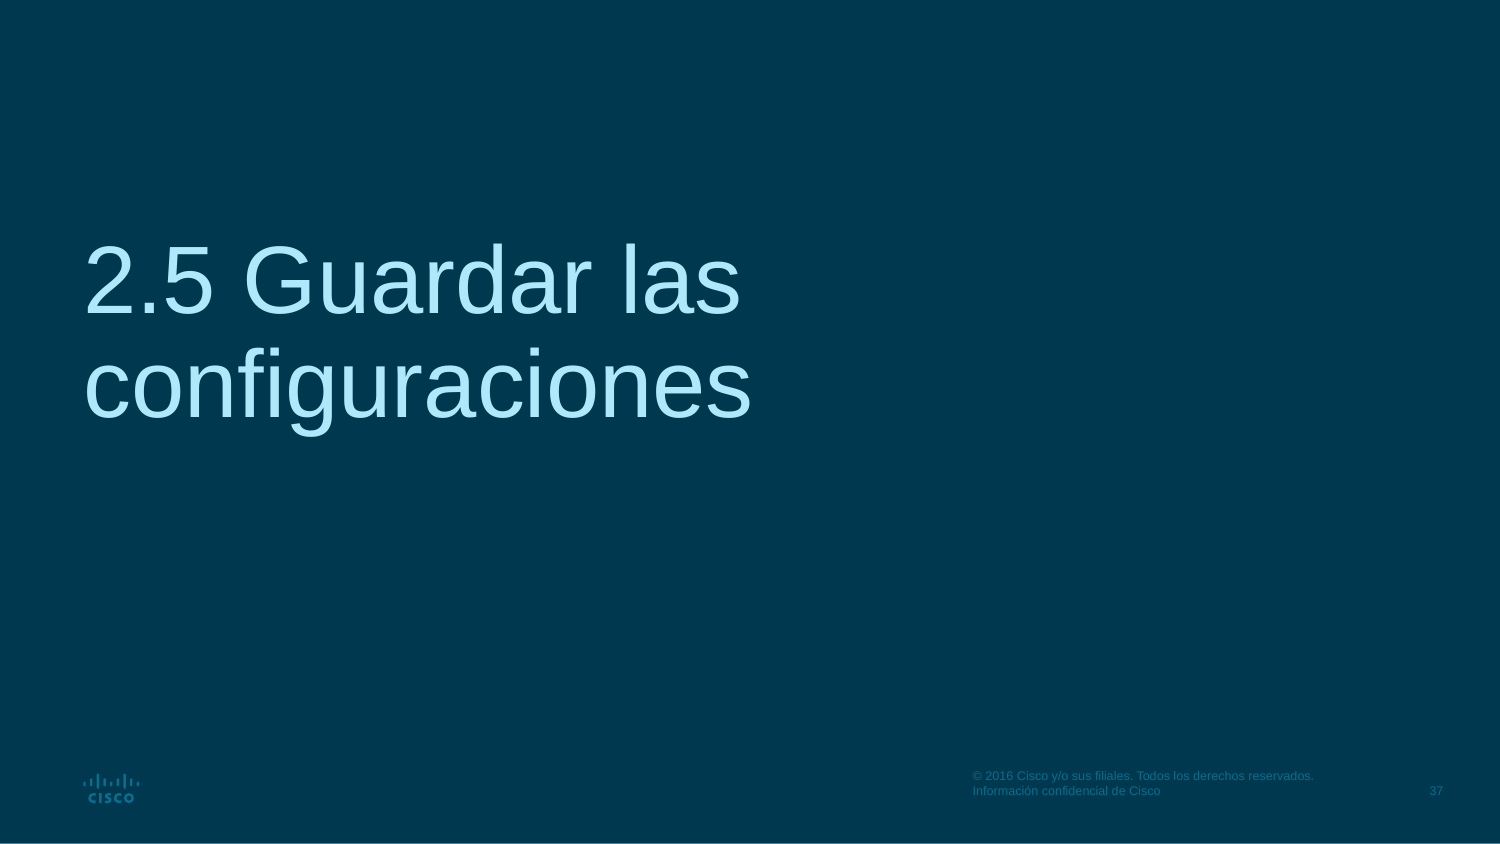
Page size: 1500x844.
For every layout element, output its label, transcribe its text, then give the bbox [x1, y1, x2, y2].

title 2.5 Guardar las configuraciones [68, 303, 1427, 446]
